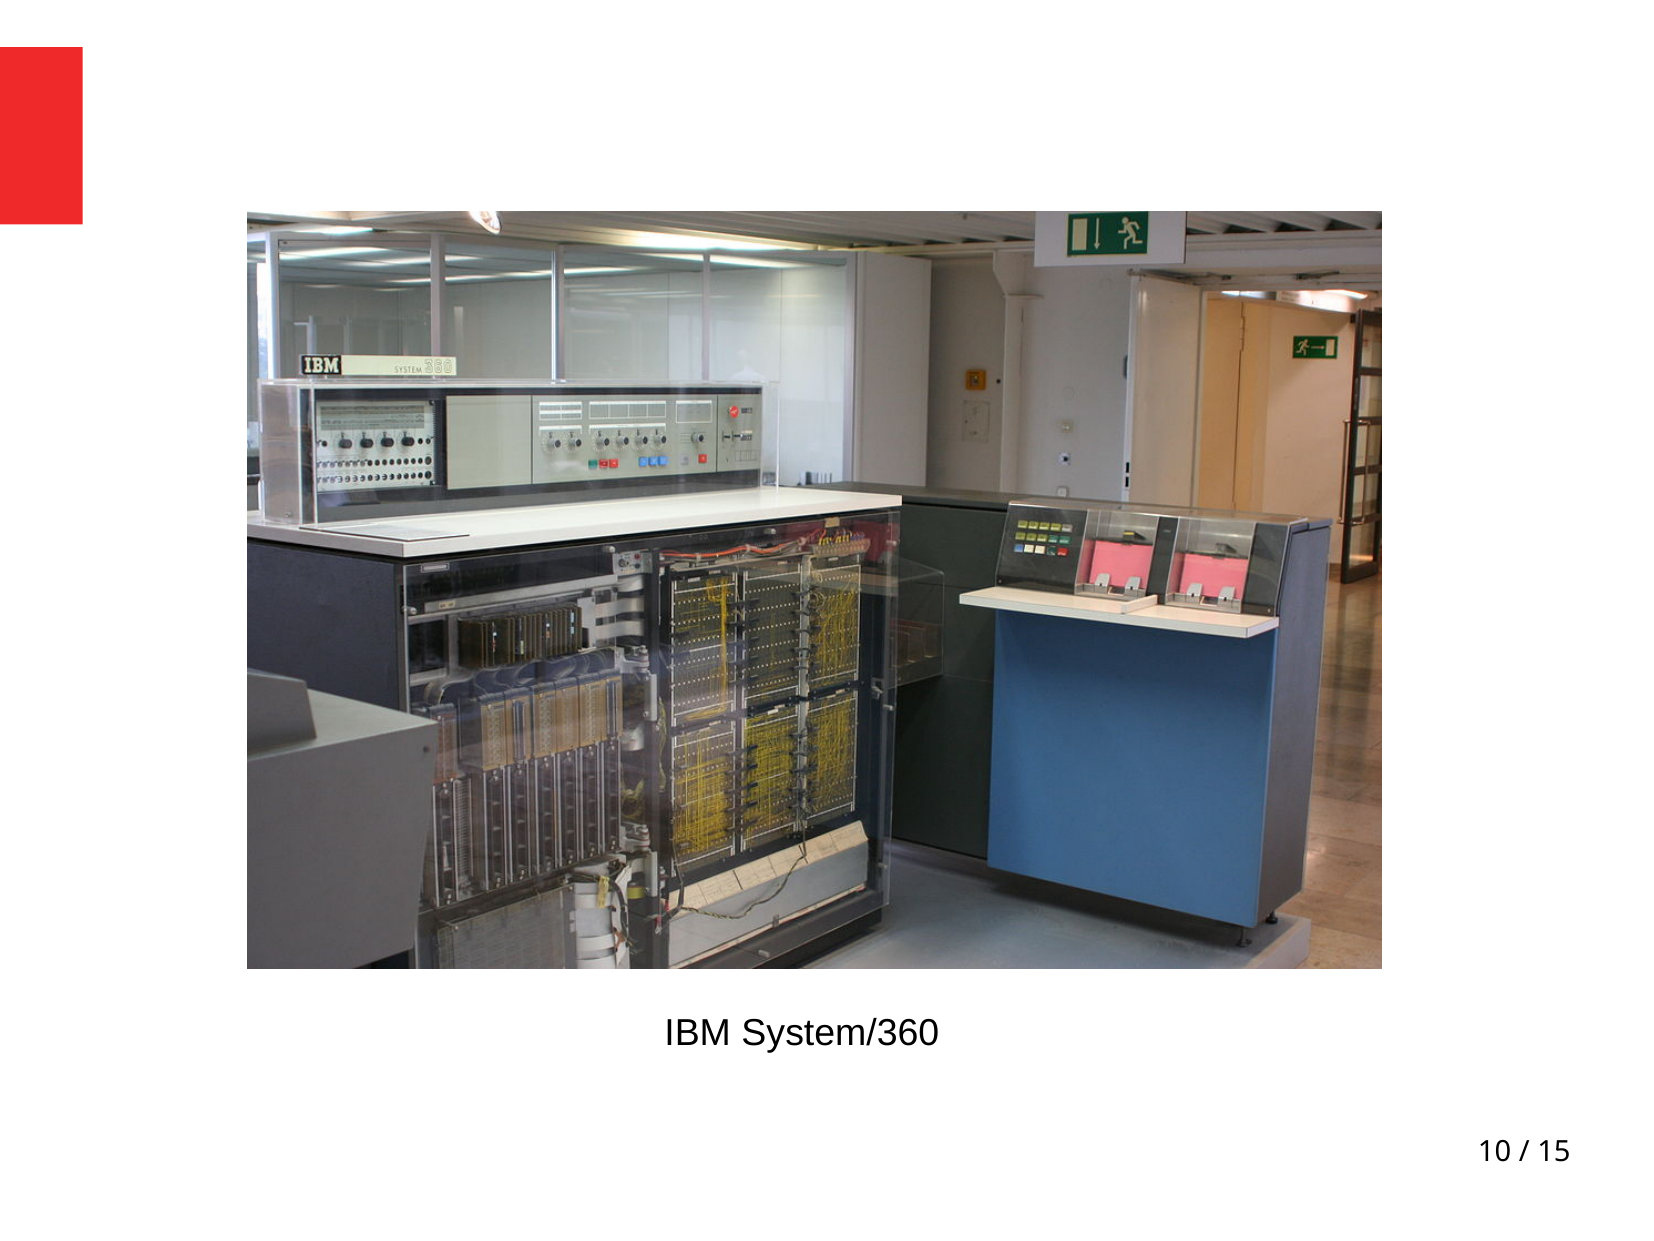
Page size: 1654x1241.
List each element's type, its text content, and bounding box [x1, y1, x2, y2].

text_box IBM System/360 [649, 1003, 1217, 1061]
picture [247, 211, 1382, 969]
